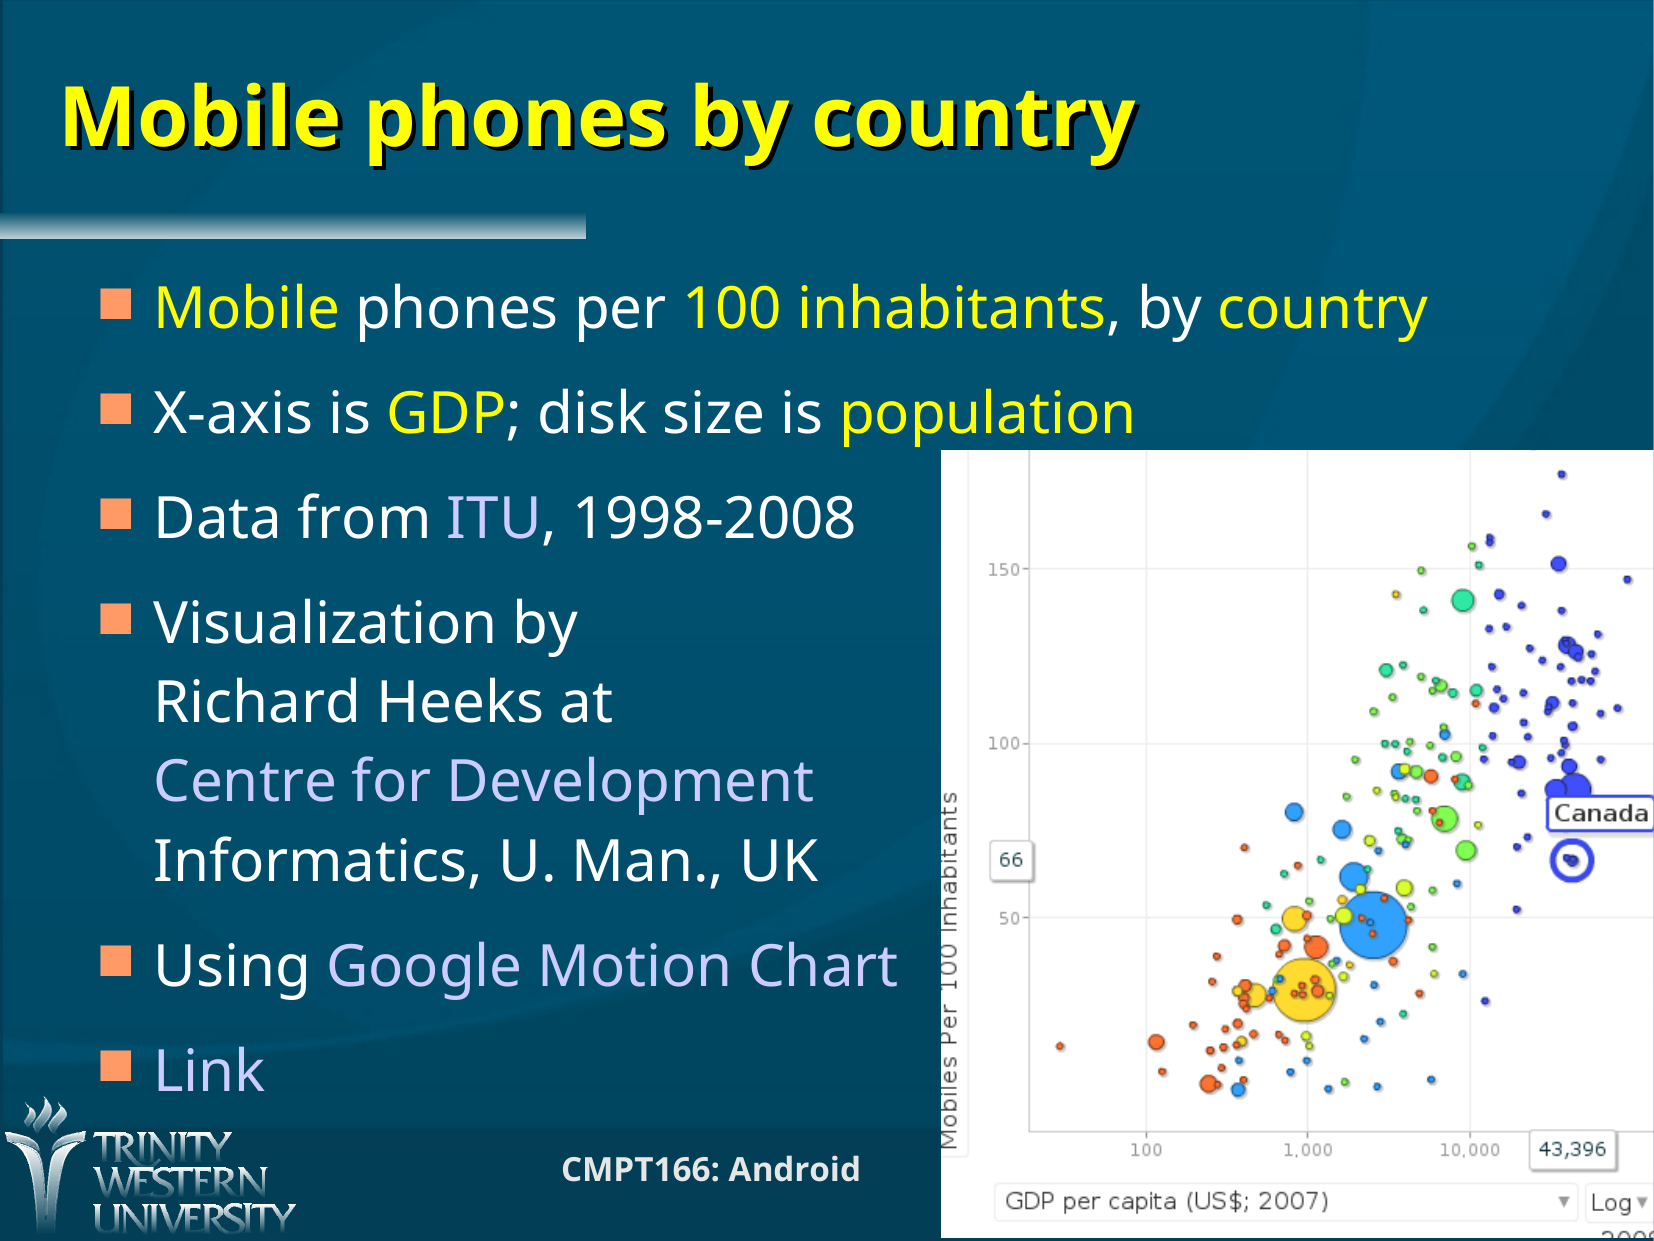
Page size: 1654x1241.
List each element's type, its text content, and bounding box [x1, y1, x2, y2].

picture [942, 451, 1654, 1237]
picture [38, 1227, 54, 1232]
title Mobile phones by country [59, 19, 1548, 208]
list Mobile phones per 100 inhabitants, by country X-axis is GDP; disk size is population Data from ITU, 1998-2008 Visualization by Richard Heeks at Centre for Development Informatics, U. Man., UK Using Google Motion Chart Link [82, 266, 1571, 1085]
